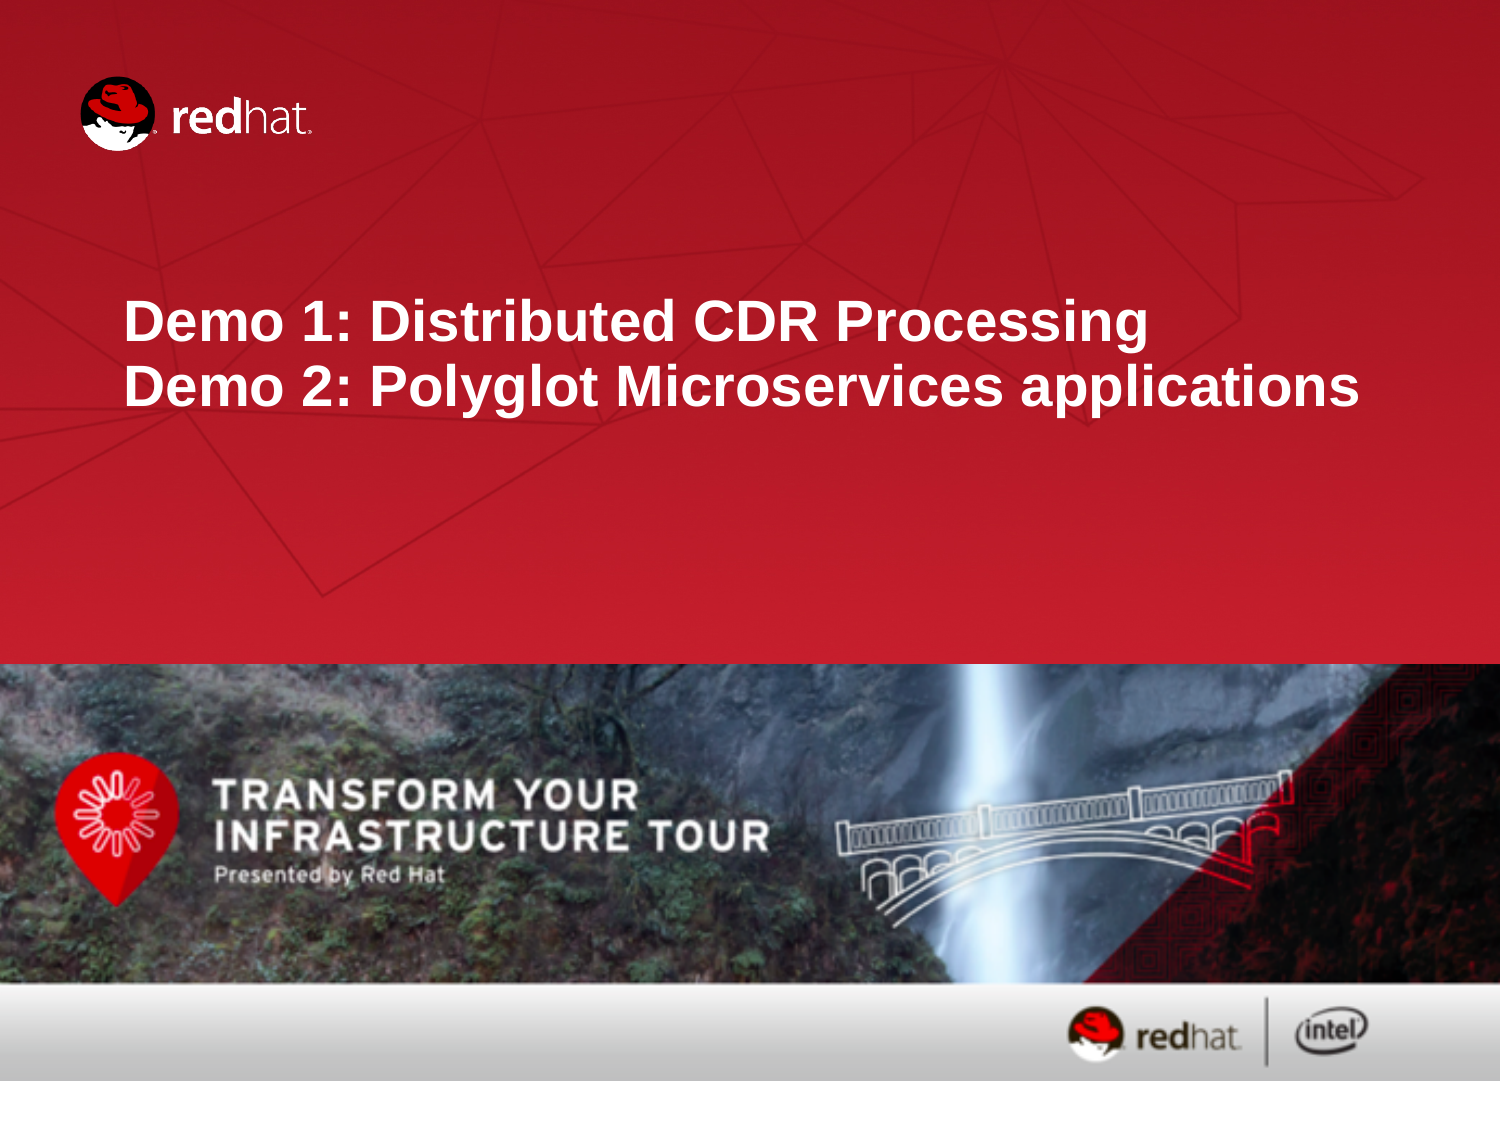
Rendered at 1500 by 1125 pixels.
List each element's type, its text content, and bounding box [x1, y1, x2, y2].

picture [0, 0, 1500, 1082]
text_box Demo 1: Distributed CDR Processing Demo 2: Polyglot Microservices applications [109, 281, 1412, 549]
